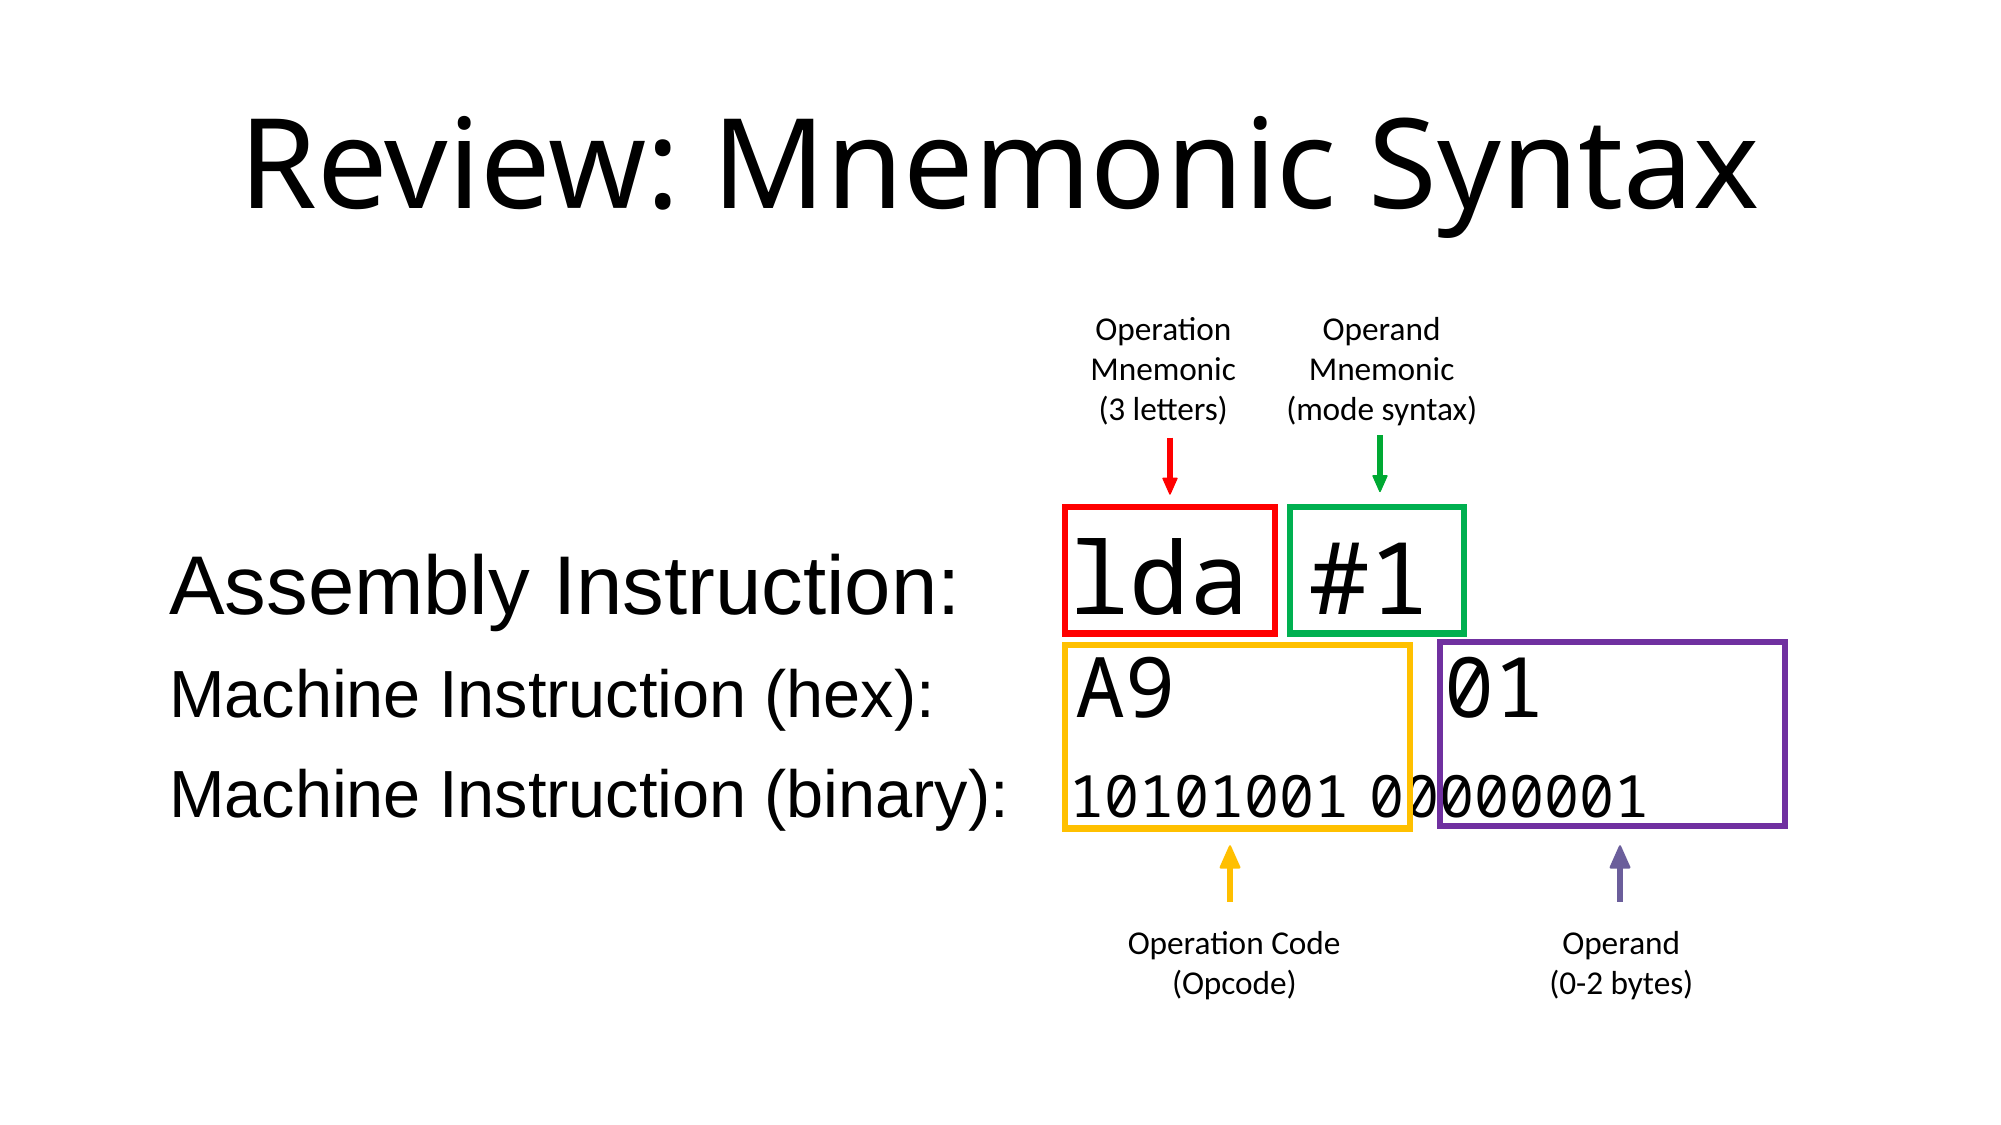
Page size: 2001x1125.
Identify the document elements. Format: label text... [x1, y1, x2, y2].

text_box Operand Mnemonic (mode syntax) [1265, 299, 1534, 449]
text_box Operation Code (Opcode) [1088, 913, 1381, 1021]
title Review: Mnemonic Syntax [137, 59, 1863, 278]
text_box Assembly Instruction: lda #1 Machine Instruction (hex): A9 01 Machine Instruction (binary): 10101001 00000001 [154, 507, 1849, 846]
text_box Assembly Instruction: lda #1 Machine Instruction (hex): A9 01 Machine Instruction (binary): 10101001 00000001 [1068, 510, 1272, 630]
text_box Operation Mnemonic (3 letters) [1062, 299, 1265, 452]
text_box Assembly Instruction: lda #1 Machine Instruction (hex): A9 01 Machine Instruction (binary): 10101001 00000001 [1293, 510, 1461, 630]
text_box Operand (0-2 bytes) [1515, 913, 1728, 1021]
